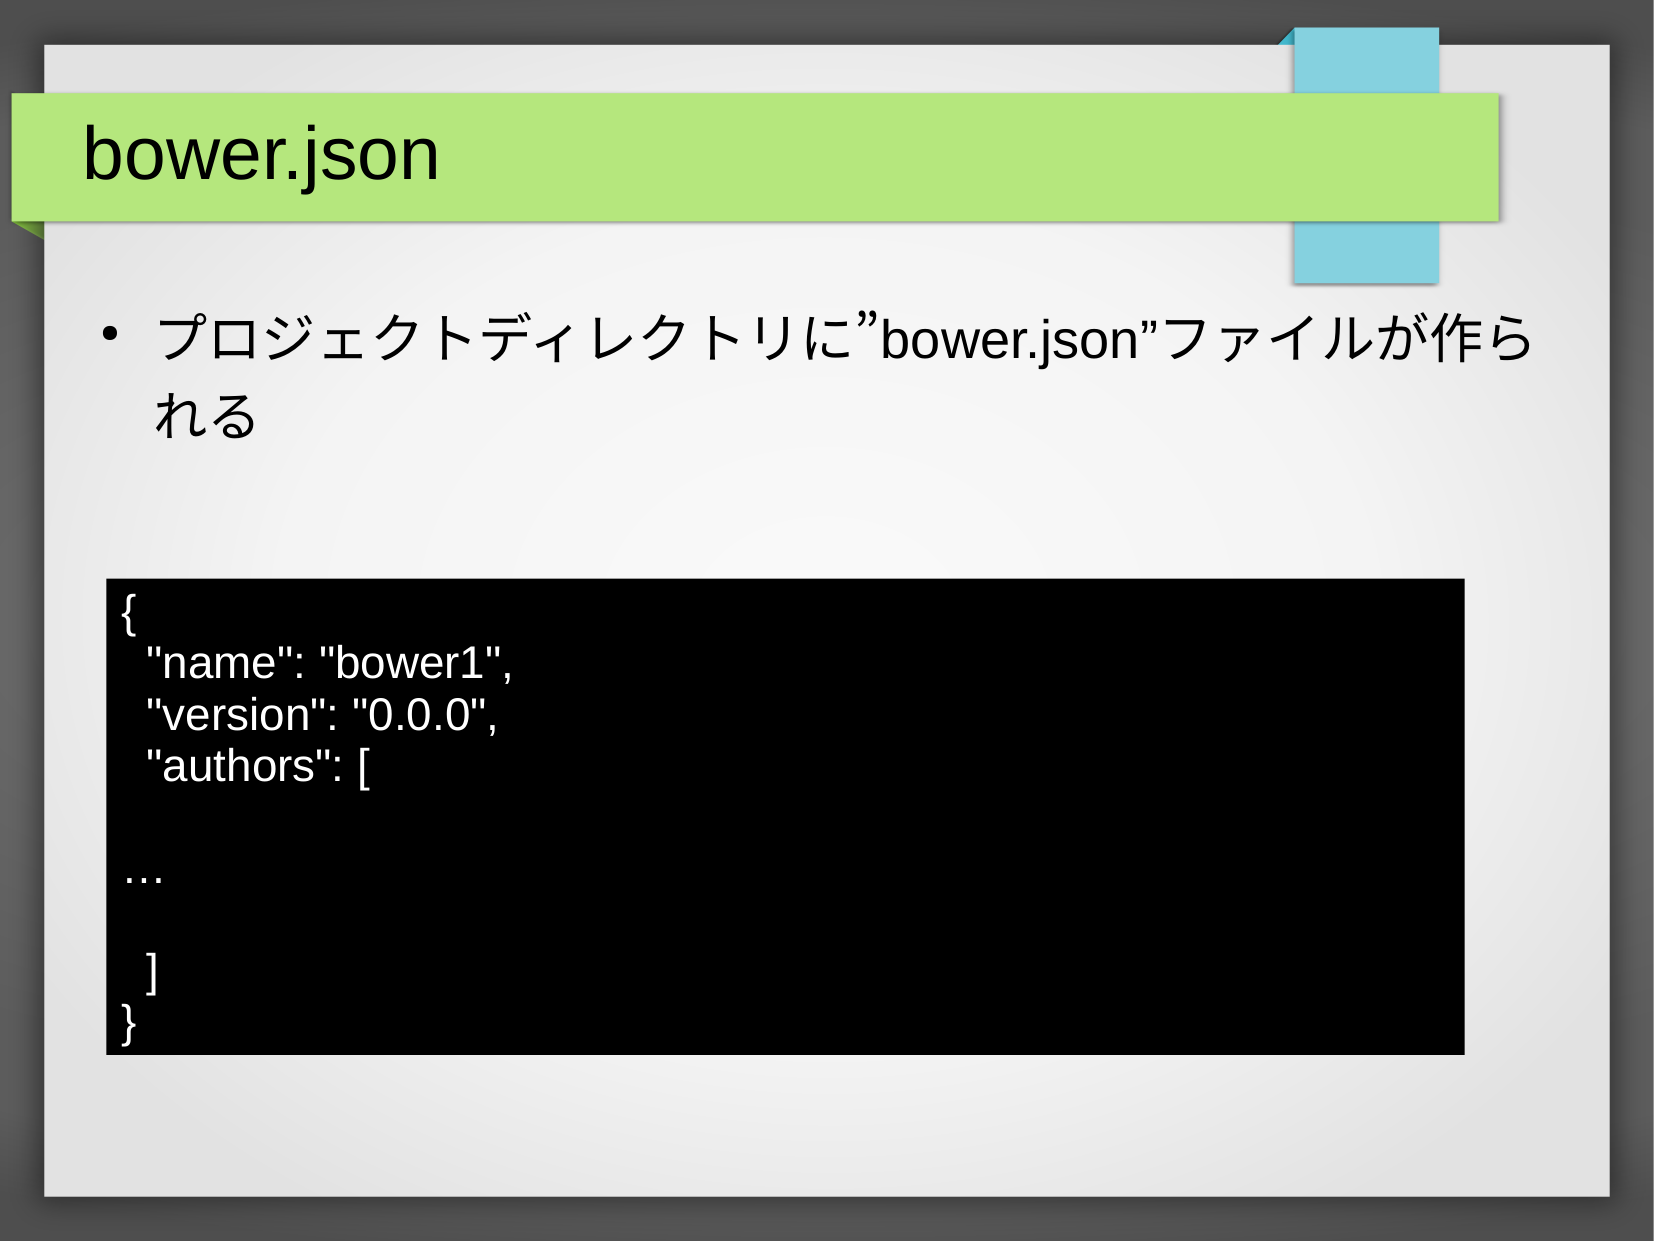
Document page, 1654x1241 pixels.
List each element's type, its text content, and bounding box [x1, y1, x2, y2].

picture [0, 0, 1654, 1241]
text_box { "name": "bower1", "version": "0.0.0", "authors": [ … ] } [106, 578, 1465, 1040]
title bower.json [82, 94, 1264, 213]
list プロジェクトディレクトリに”bower.json”ファイルが作られる [82, 295, 1571, 1015]
